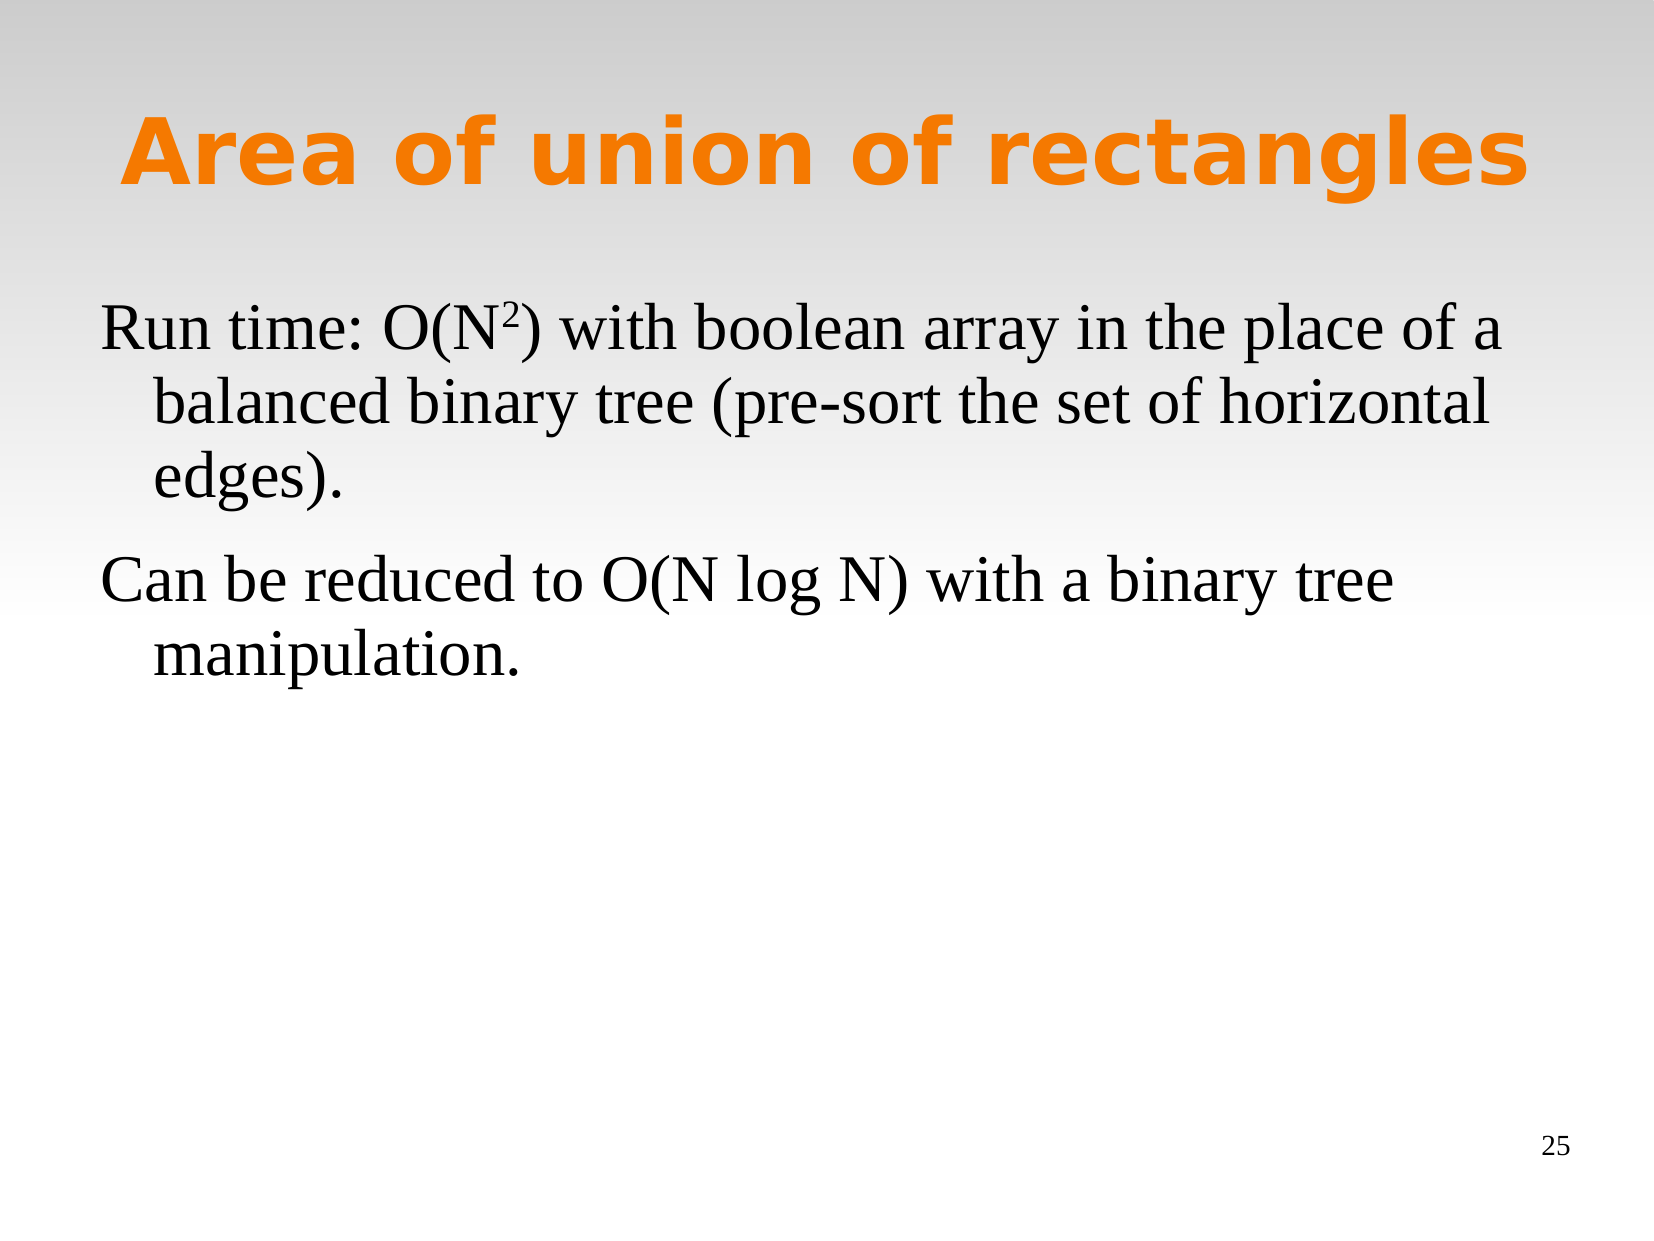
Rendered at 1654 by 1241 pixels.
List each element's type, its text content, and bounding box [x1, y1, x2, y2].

title Area of union of rectangles [82, 49, 1571, 257]
list Run time: O(N2) with boolean array in the place of a balanced binary tree (pre-sort the set of horizontal edges). Can be reduced to O(N log N) with a binary tree manipulation. [82, 290, 1571, 1094]
